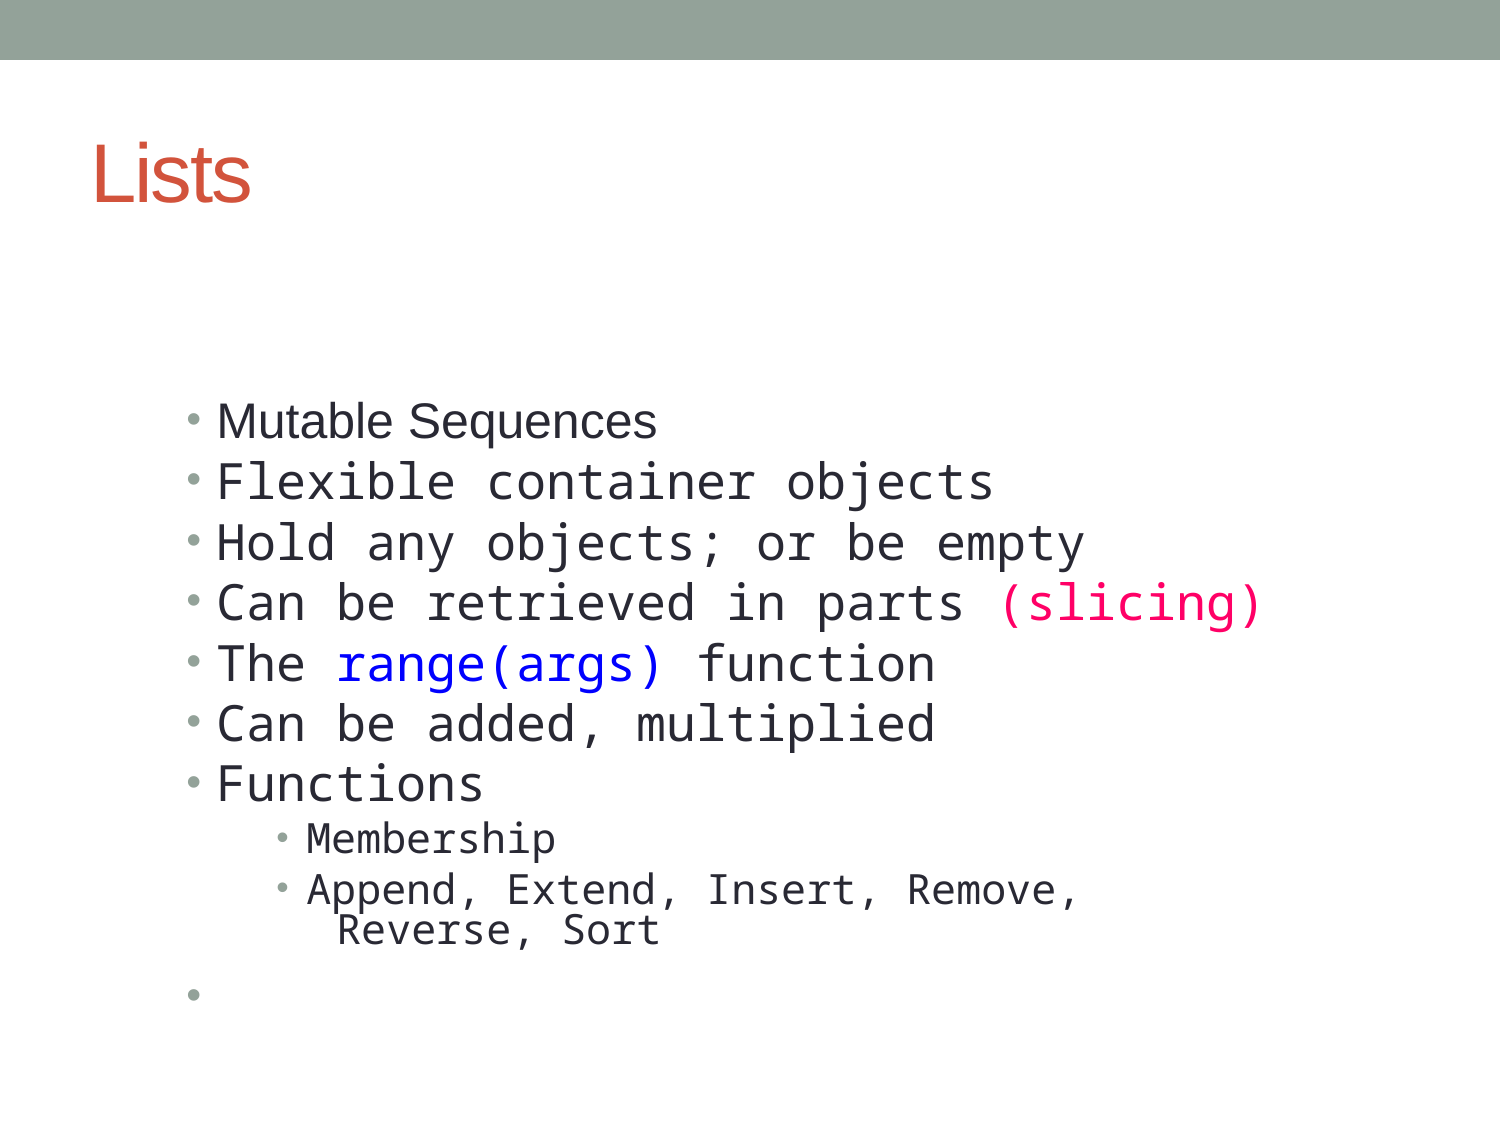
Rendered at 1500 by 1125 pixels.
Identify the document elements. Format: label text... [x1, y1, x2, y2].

title Lists [75, 87, 1426, 251]
list Mutable Sequences Flexible container objects Hold any objects; or be empty Can be retrieved in parts (slicing) The range(args) function Can be added, multiplied Functions Membership Append, Extend, Insert, Remove, Reverse, Sort [171, 381, 1283, 1001]
